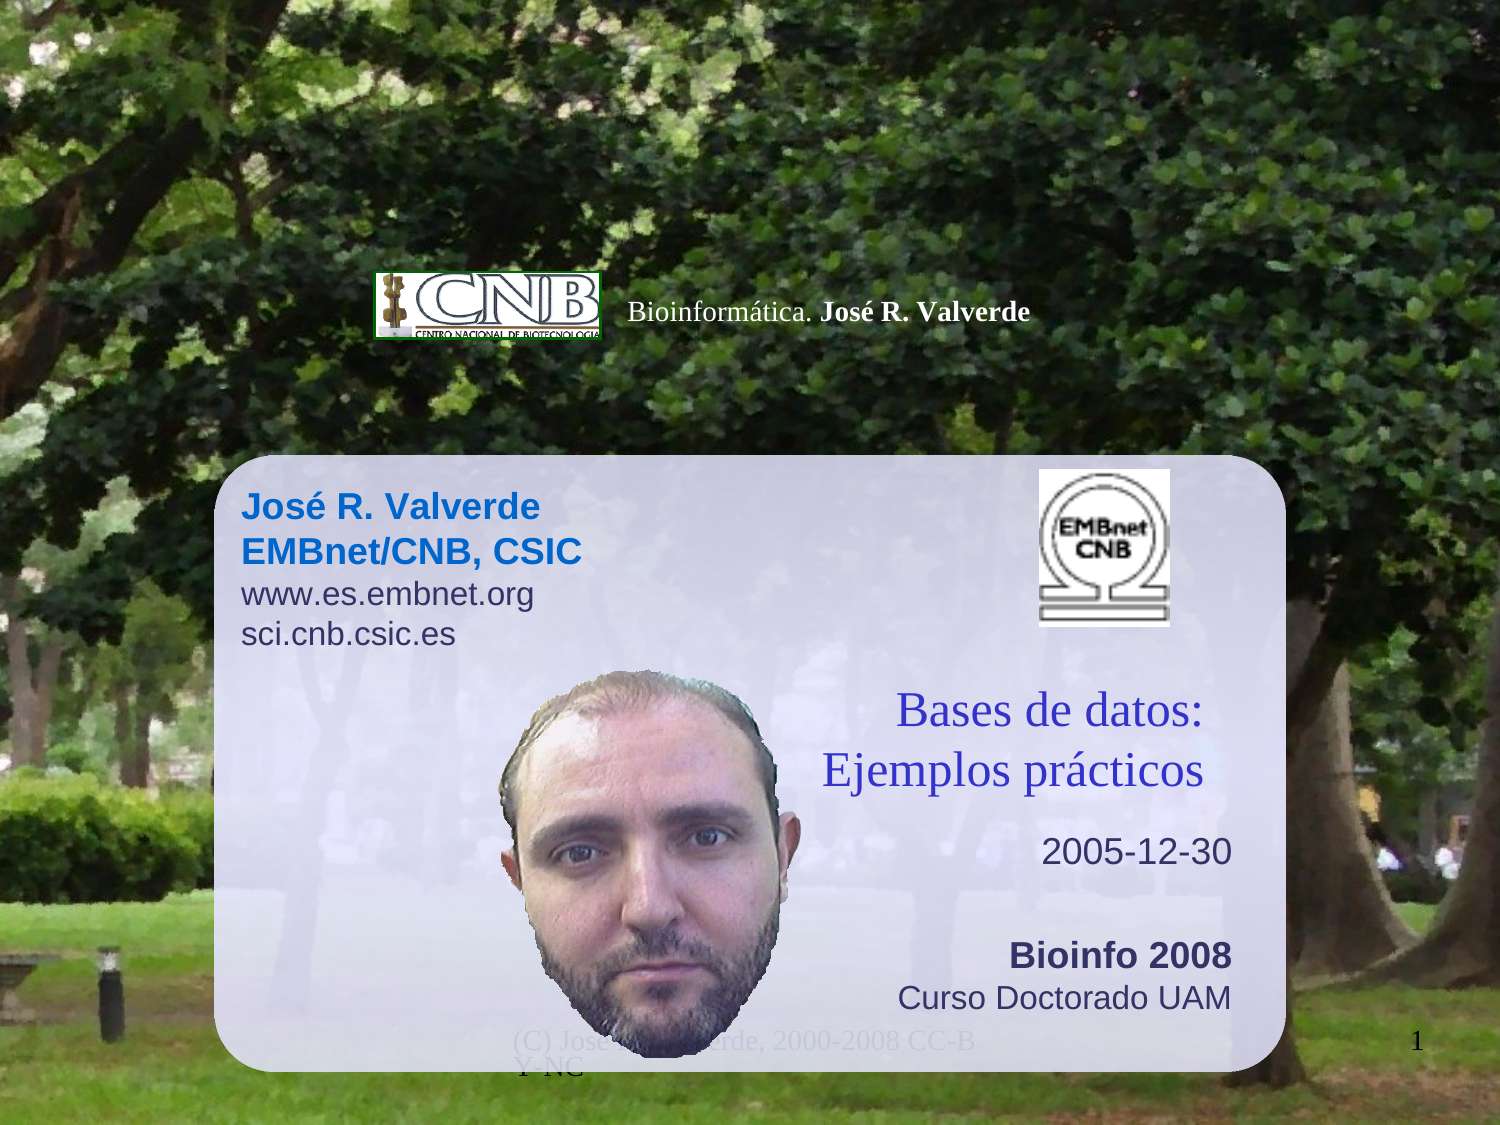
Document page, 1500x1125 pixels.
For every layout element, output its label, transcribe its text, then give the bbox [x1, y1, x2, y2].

text_box Bases de datos: Ejemplos prácticos [858, 670, 1237, 831]
text_box Bioinformática. José R. Valverde [612, 284, 1378, 335]
picture [0, 0, 1500, 1125]
